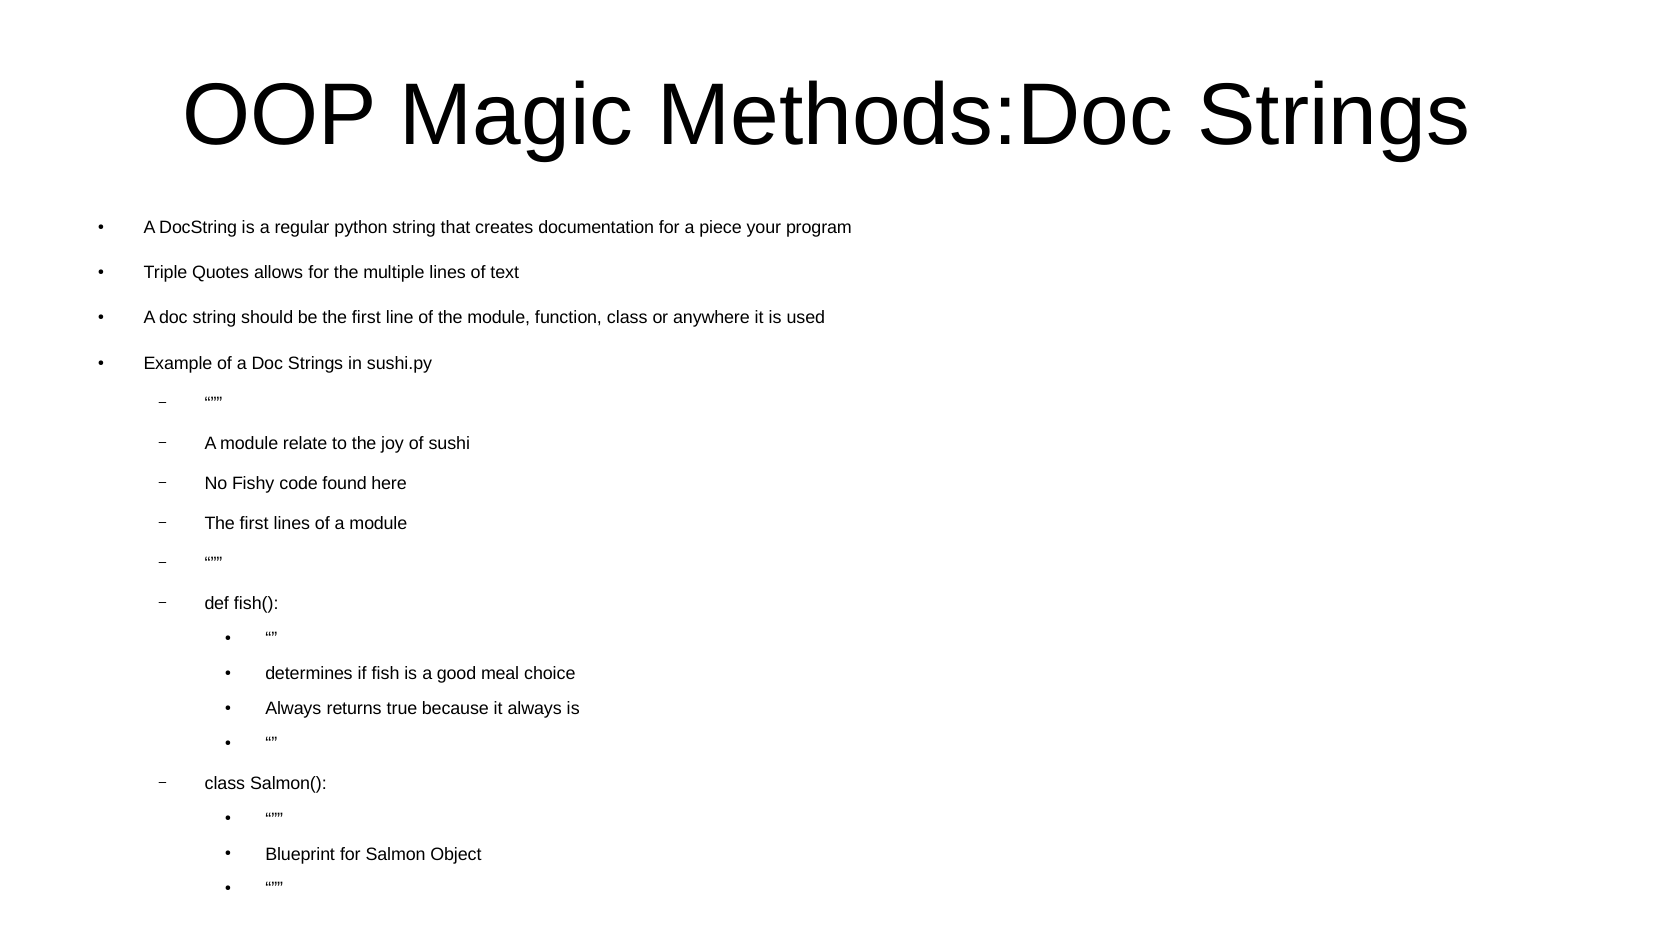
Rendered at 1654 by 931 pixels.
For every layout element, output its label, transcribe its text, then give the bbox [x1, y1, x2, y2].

list A DocString is a regular python string that creates documentation for a piece your program Triple Quotes allows for the multiple lines of text A doc string should be the first line of the module, function, class or anywhere it is used Example of a Doc Strings in sushi.py “”” A module relate to the joy of sushi No Fishy code found here The first lines of a module “”” def fish(): “” determines if fish is a good meal choice Always returns true because it always is “” class Salmon(): “”” Blueprint for Salmon Object “”” [82, 217, 1571, 901]
title OOP Magic Methods:Doc Strings [82, 37, 1571, 193]
